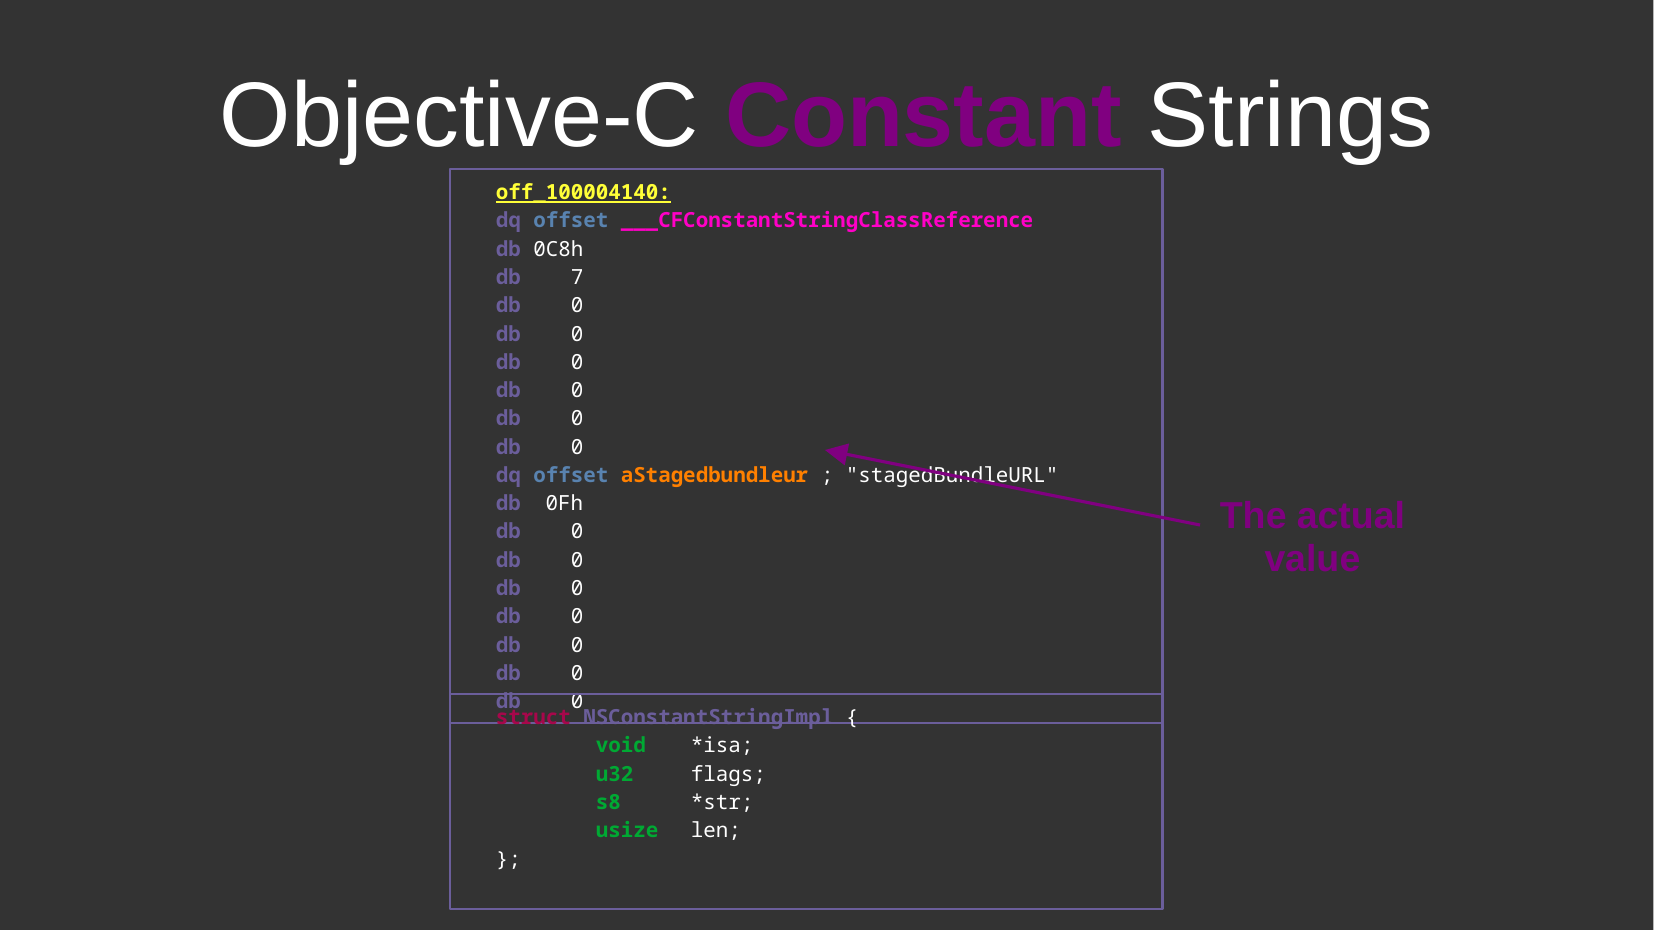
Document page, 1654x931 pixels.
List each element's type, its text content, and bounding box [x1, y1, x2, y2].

text_box The actual value [1162, 487, 1463, 587]
text_box struct NSConstantStringImpl { void *isa; u32 flags; s8 *str; usize len; }; [450, 702, 1163, 901]
text_box off_100004140: dq offset ___CFConstantStringClassReference db 0C8h db 7 db 0 db 0 db 0 db 0 db 0 db 0 dq offset aStagedbundleur ; "stagedBundleURL" db 0Fh db 0 db 0 db 0 db 0 db 0 db 0 db 0 [450, 168, 1163, 676]
title Objective-C Constant Strings [82, 37, 1571, 193]
